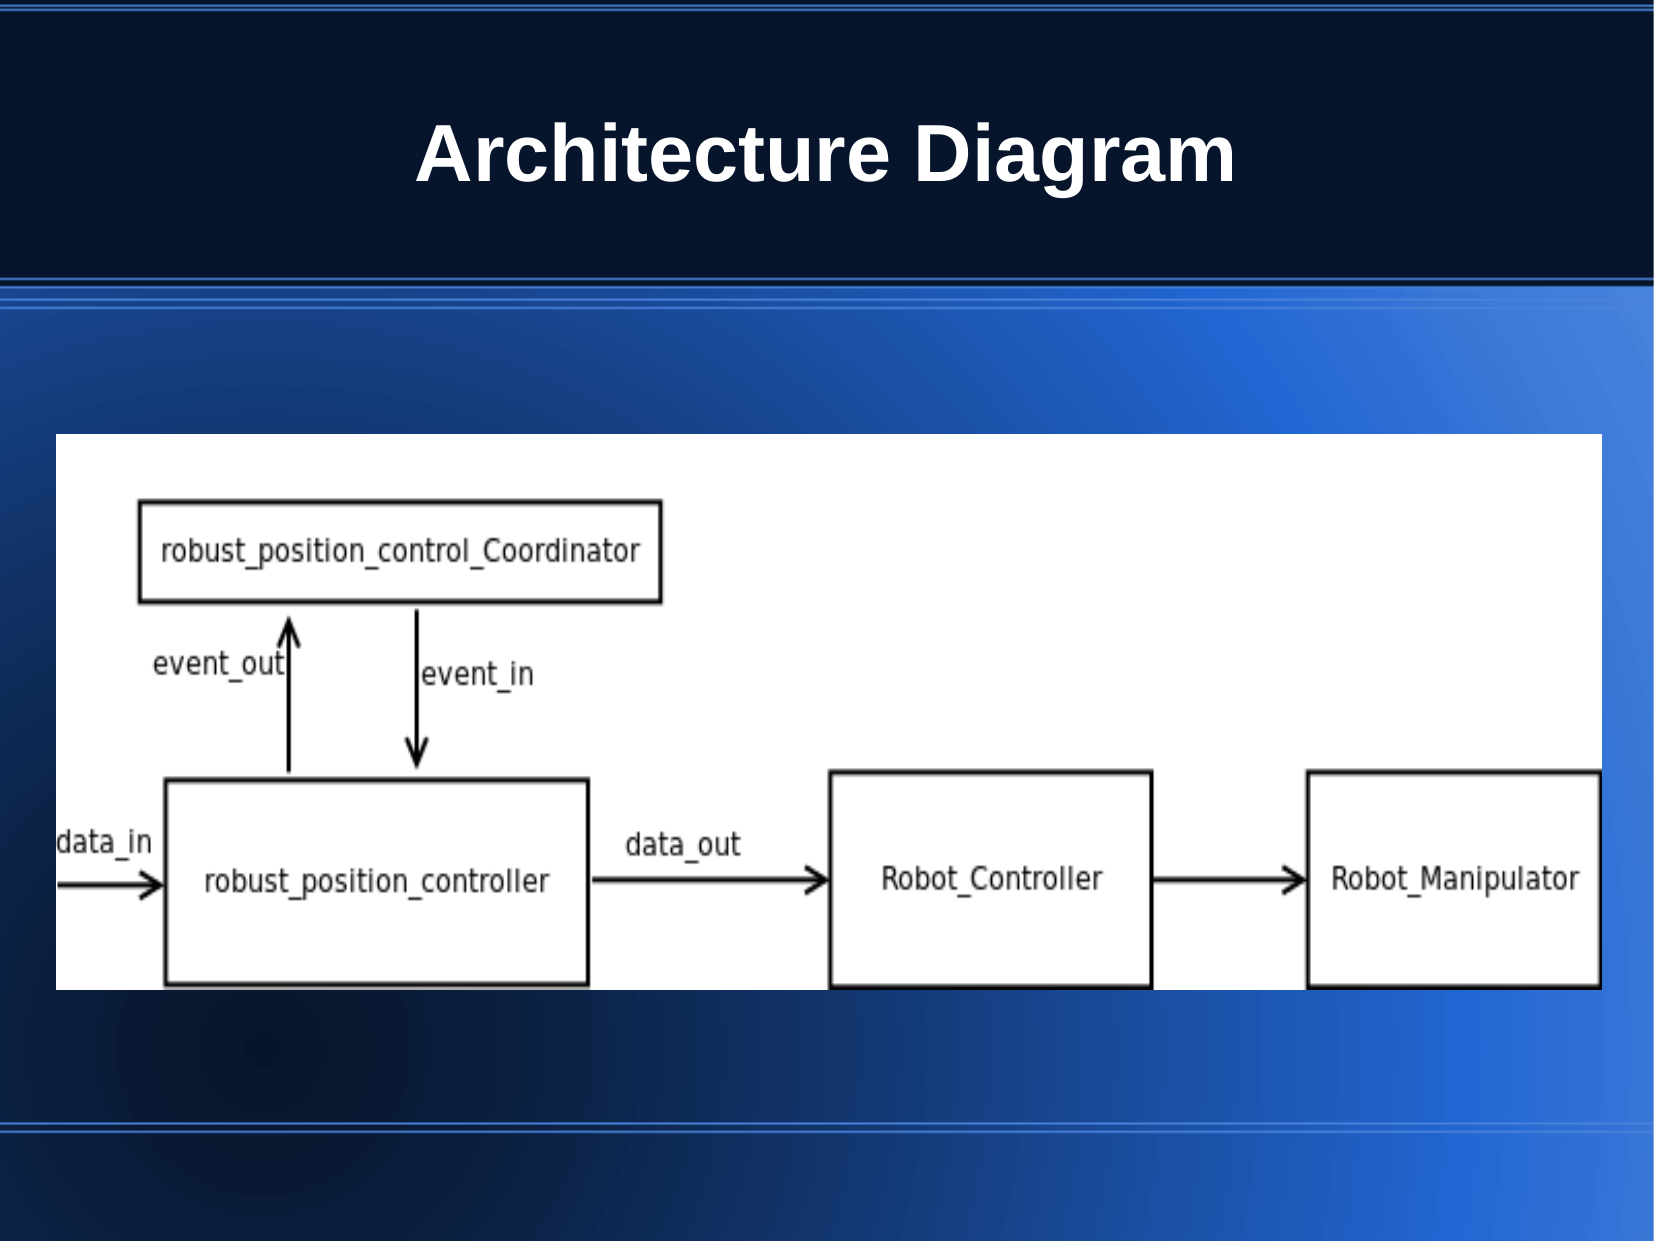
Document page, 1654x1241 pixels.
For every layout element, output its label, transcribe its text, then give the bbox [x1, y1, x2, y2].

picture [0, 0, 1654, 1241]
title Architecture Diagram [82, 49, 1571, 257]
